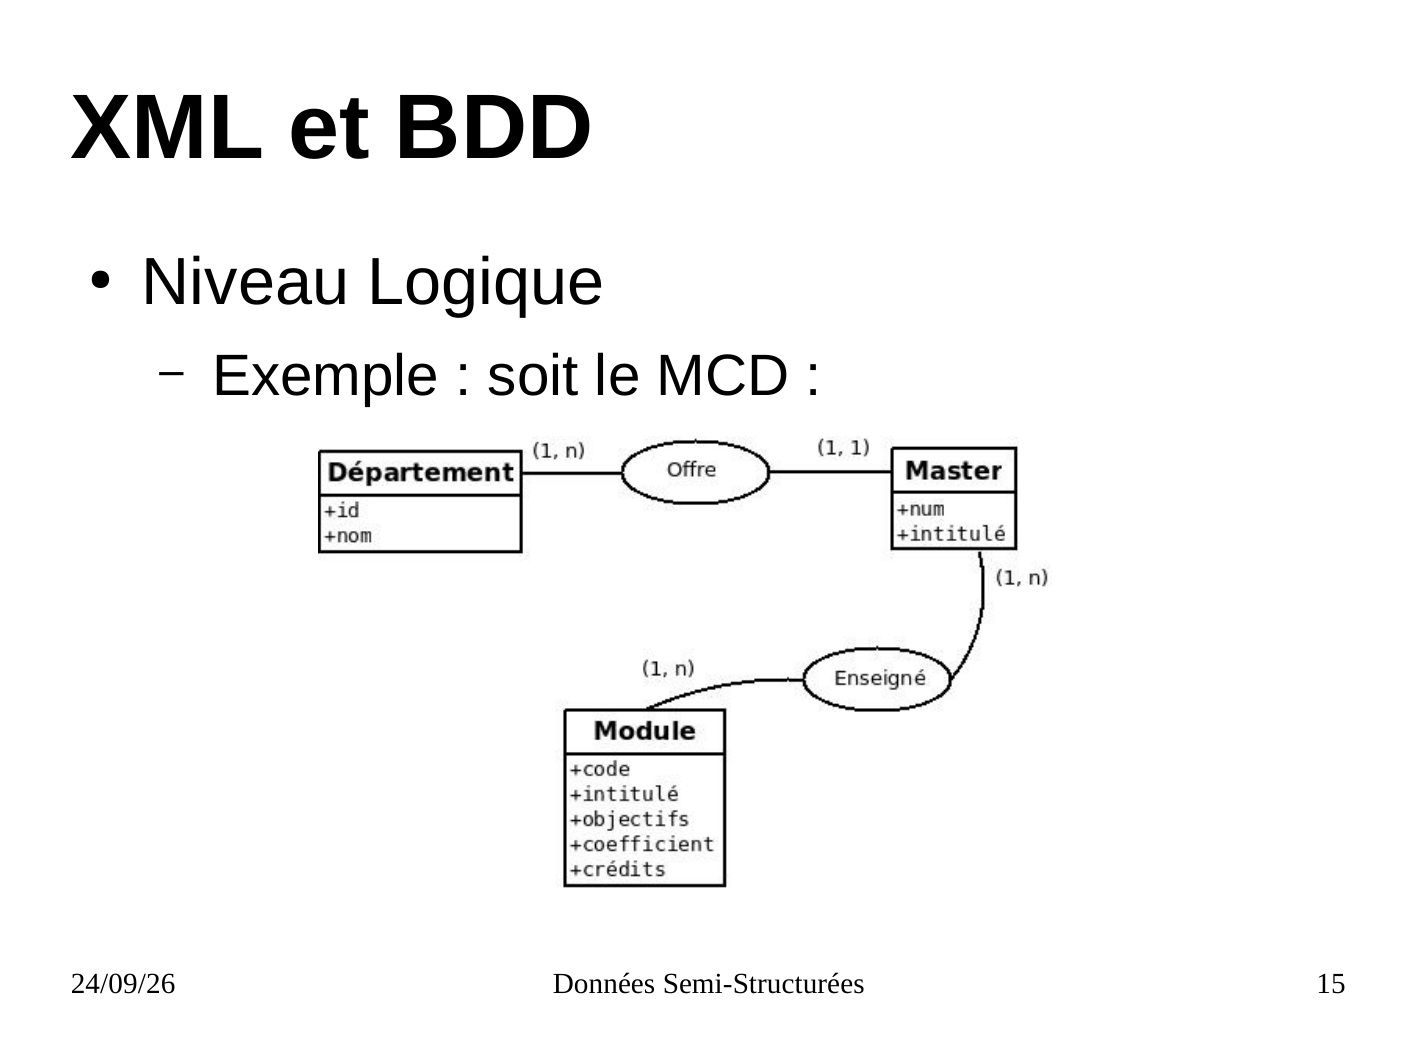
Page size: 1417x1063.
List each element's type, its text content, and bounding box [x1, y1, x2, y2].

list Niveau Logique Exemple : soit le MCD : [70, 244, 1346, 925]
title XML et BDD [70, 42, 1346, 212]
picture [318, 436, 1052, 889]
